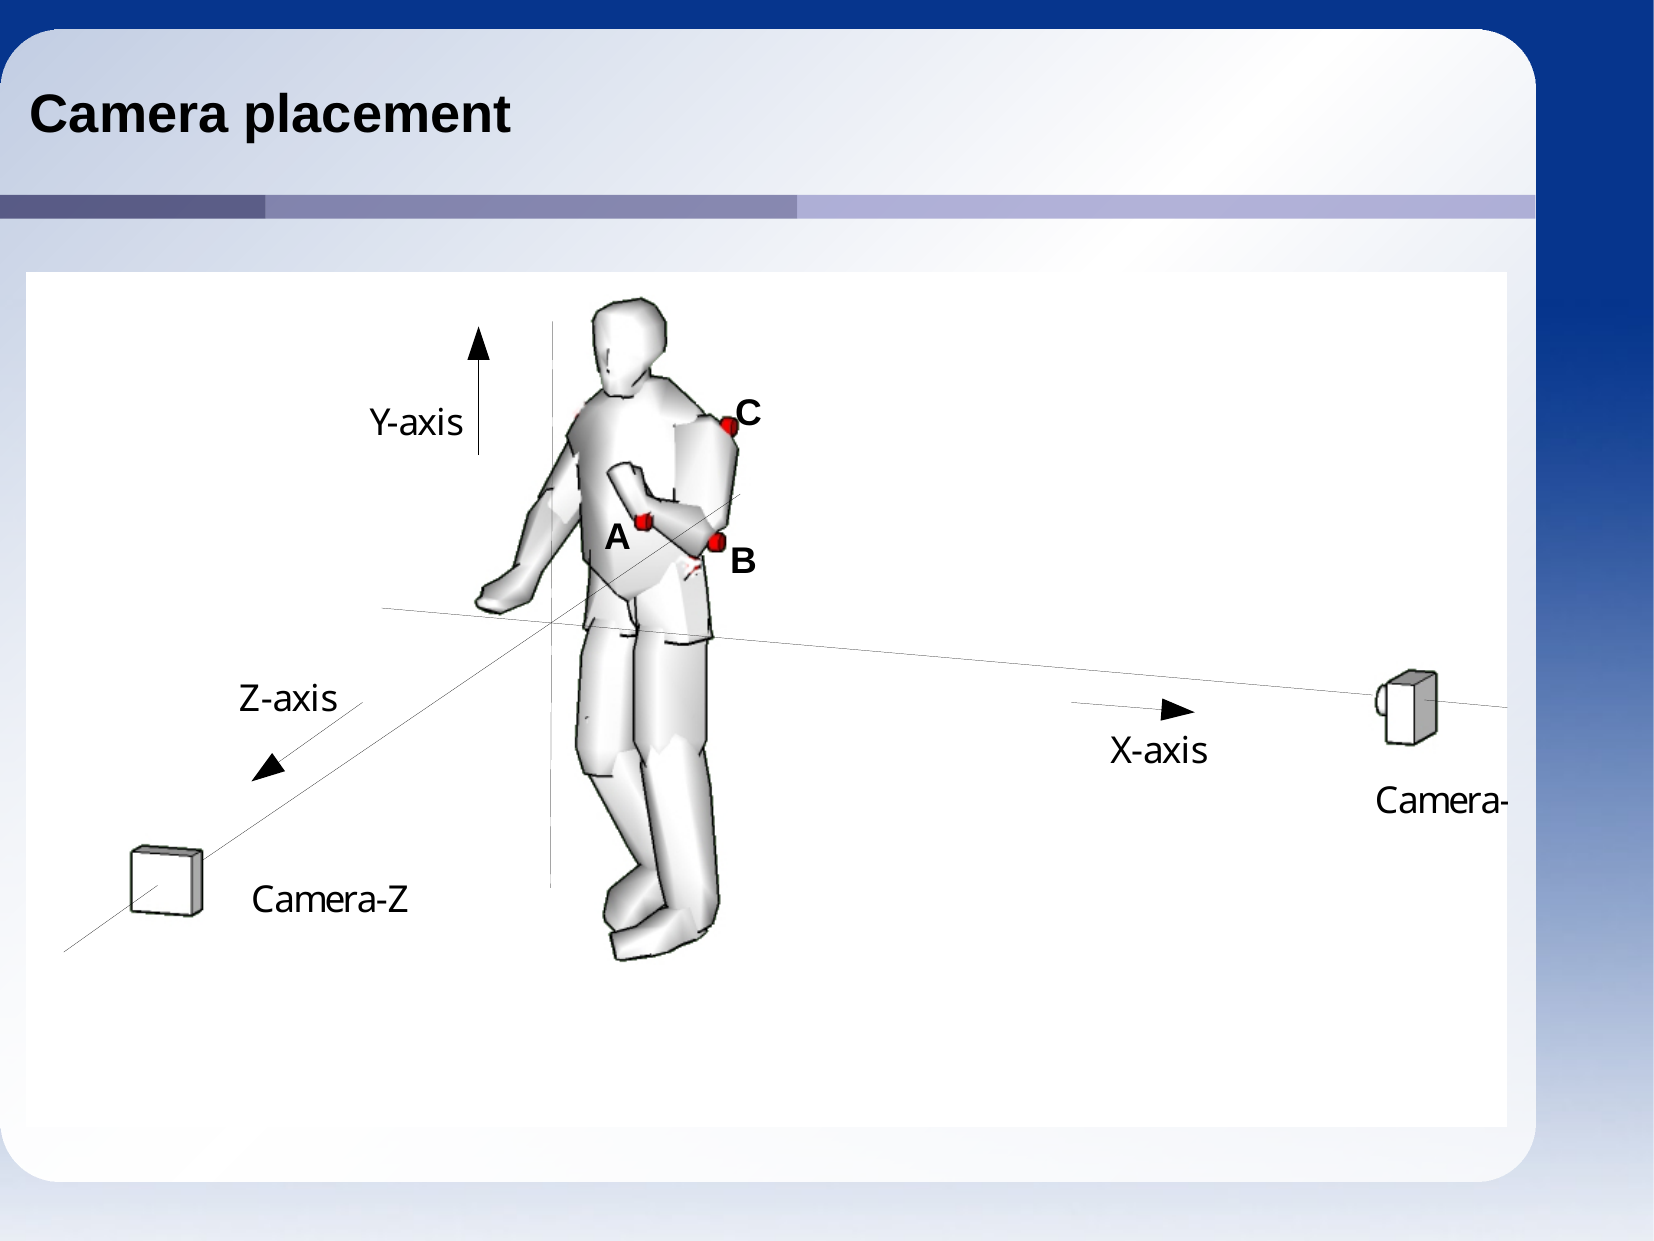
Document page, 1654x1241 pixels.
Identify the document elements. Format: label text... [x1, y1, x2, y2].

chart [25, 272, 1508, 1127]
picture [0, 0, 1654, 1241]
title Camera placement [29, 49, 1506, 178]
